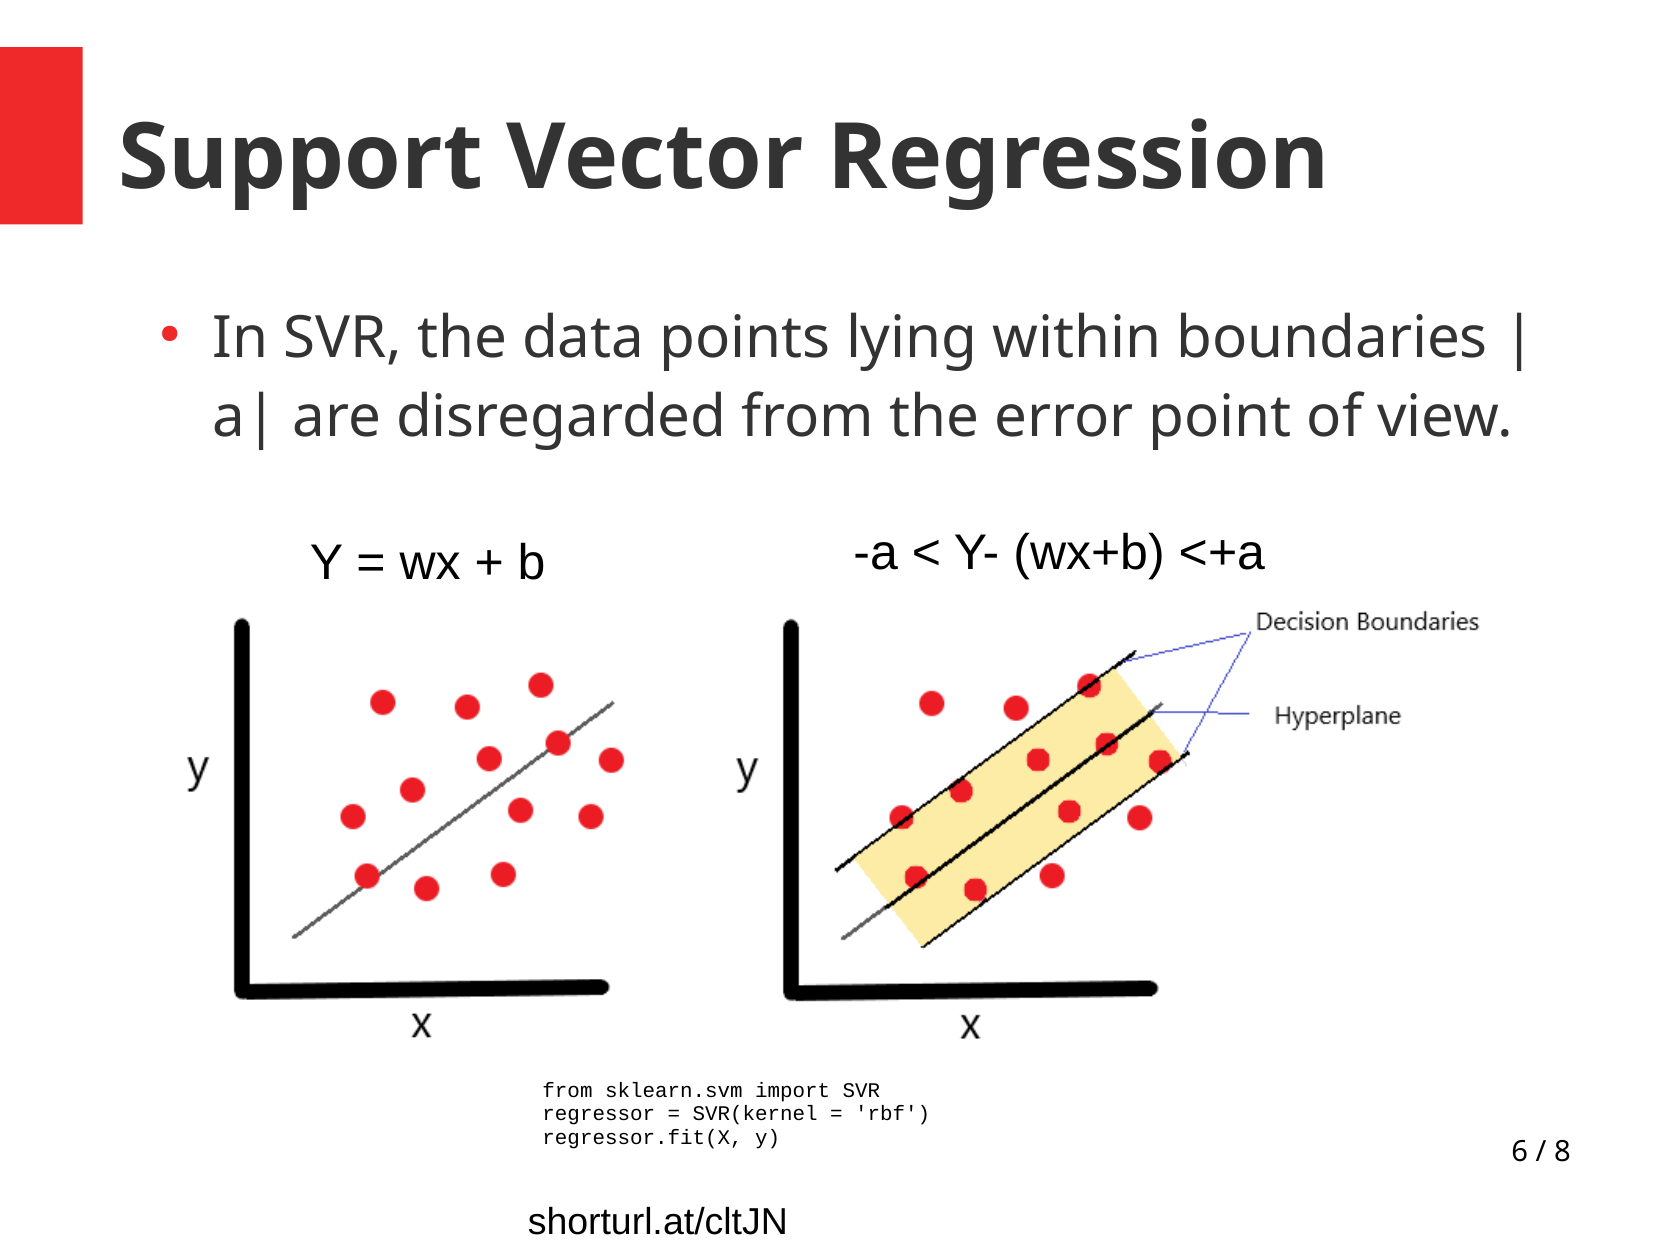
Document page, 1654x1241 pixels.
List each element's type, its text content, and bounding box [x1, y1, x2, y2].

text_box -a < Y- (wx+b) <+a [838, 517, 1347, 626]
title Support Vector Regression [118, 49, 1571, 257]
picture [106, 566, 1481, 1075]
text_box Y = wx + b [295, 526, 709, 626]
list In SVR, the data points lying within boundaries |a| are disregarded from the error point of view. [141, 295, 1595, 1015]
text_box from sklearn.svm import SVR regressor = SVR(kernel = 'rbf') regressor.fit(X, y) [527, 1072, 945, 1158]
text_box shorturl.at/cltJN [513, 1192, 804, 1241]
